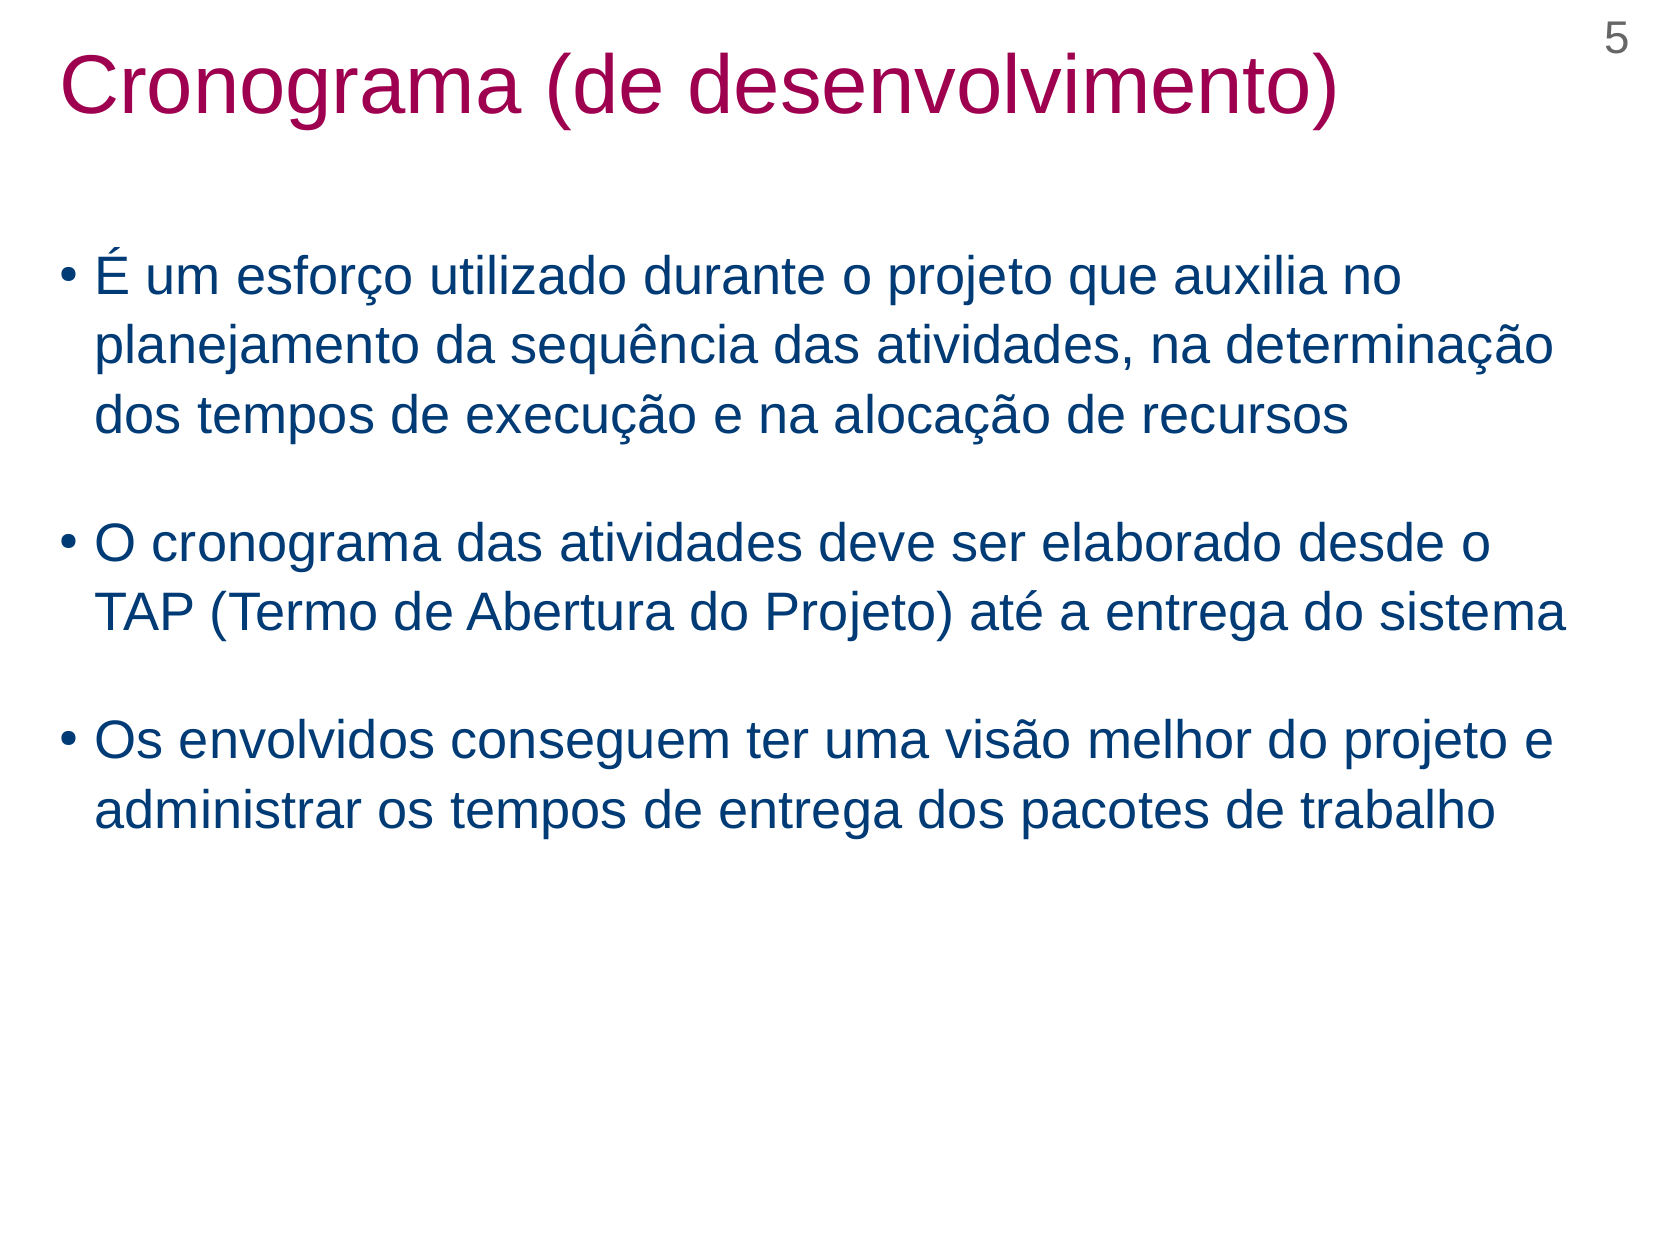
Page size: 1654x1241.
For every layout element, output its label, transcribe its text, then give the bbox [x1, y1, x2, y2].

title Cronograma (de desenvolvimento) [59, 29, 1595, 148]
list É um esforço utilizado durante o projeto que auxilia no planejamento da sequência das atividades, na determinação dos tempos de execução e na alocação de recursos O cronograma das atividades deve ser elaborado desde o TAP (Termo de Abertura do Projeto) até a entrega do sistema Os envolvidos conseguem ter uma visão melhor do projeto e administrar os tempos de entrega dos pacotes de trabalho [59, 236, 1595, 1211]
